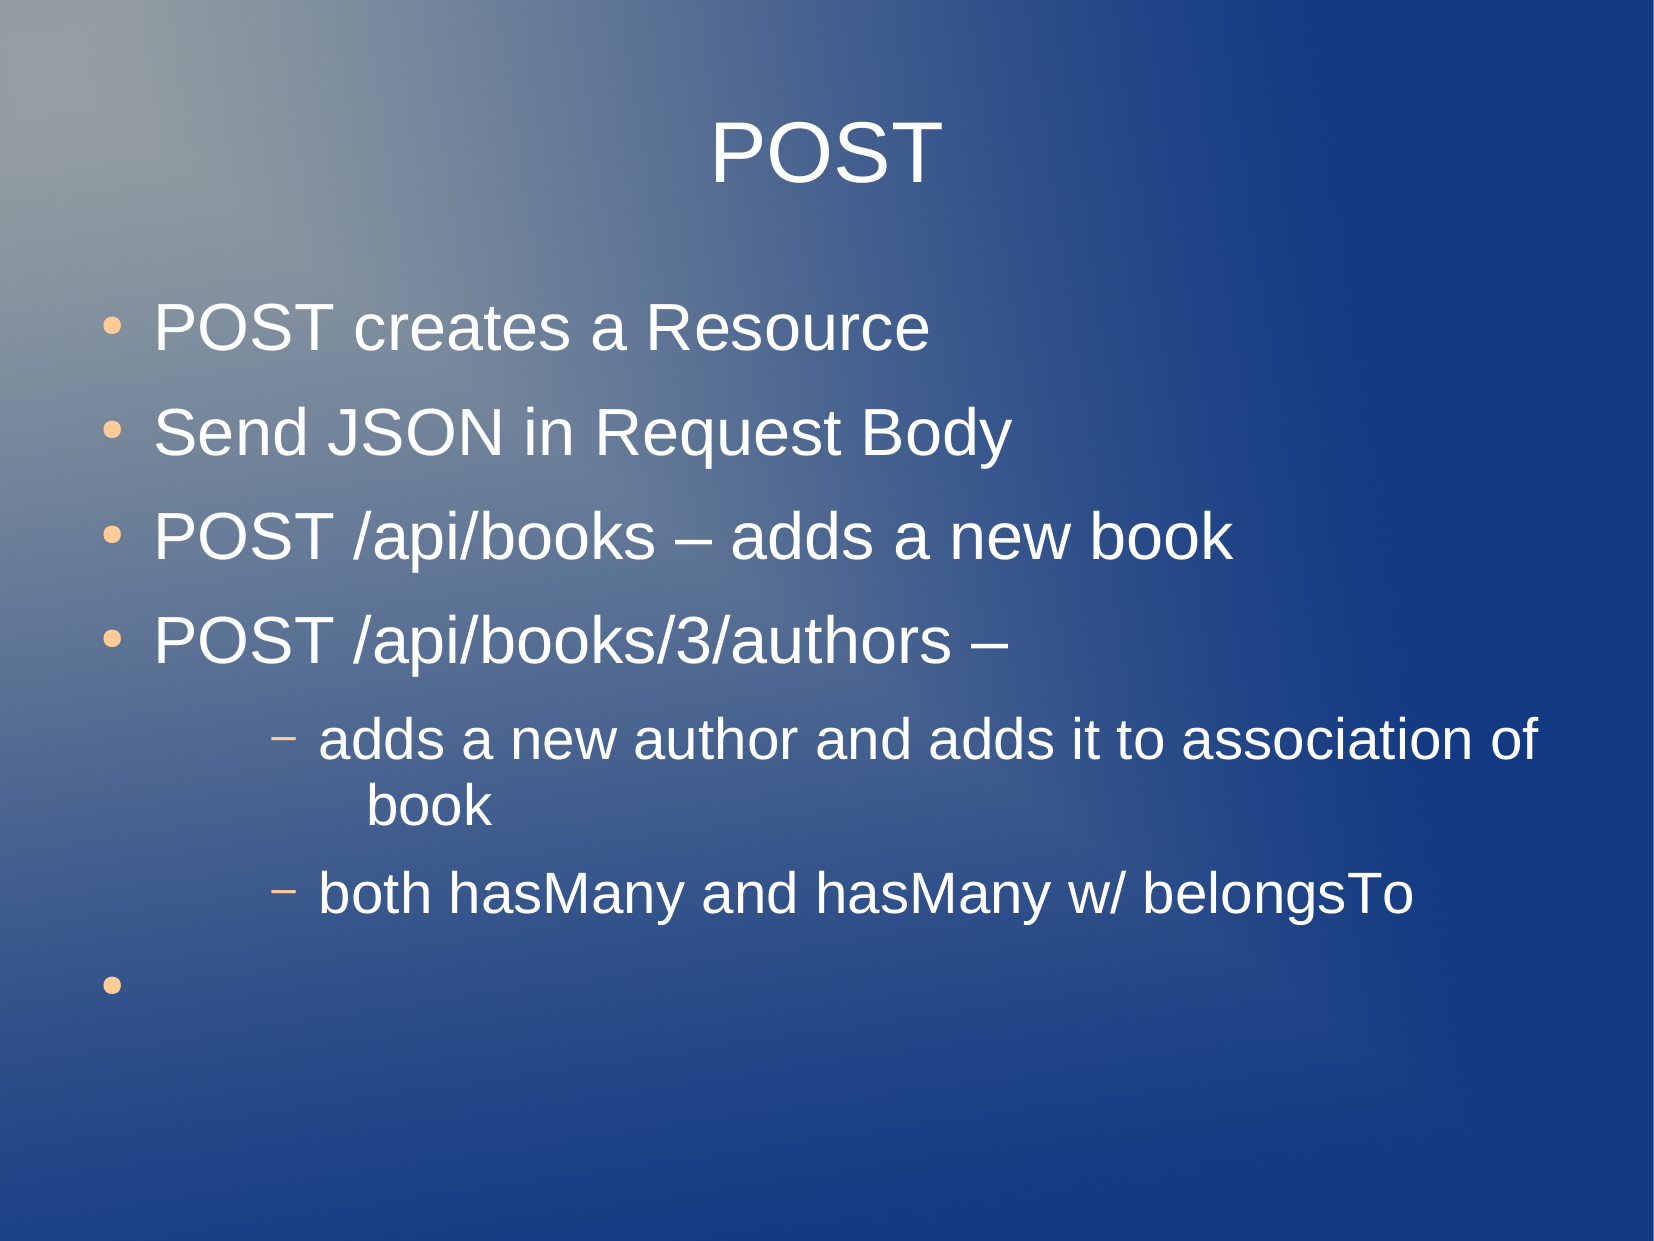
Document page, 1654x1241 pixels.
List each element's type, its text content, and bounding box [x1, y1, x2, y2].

title POST [82, 49, 1571, 257]
list POST creates a Resource Send JSON in Request Body POST /api/books – adds a new book POST /api/books/3/authors – adds a new author and adds it to association of book both hasMany and hasMany w/ belongsTo [82, 290, 1571, 1024]
picture [0, 0, 1654, 1241]
